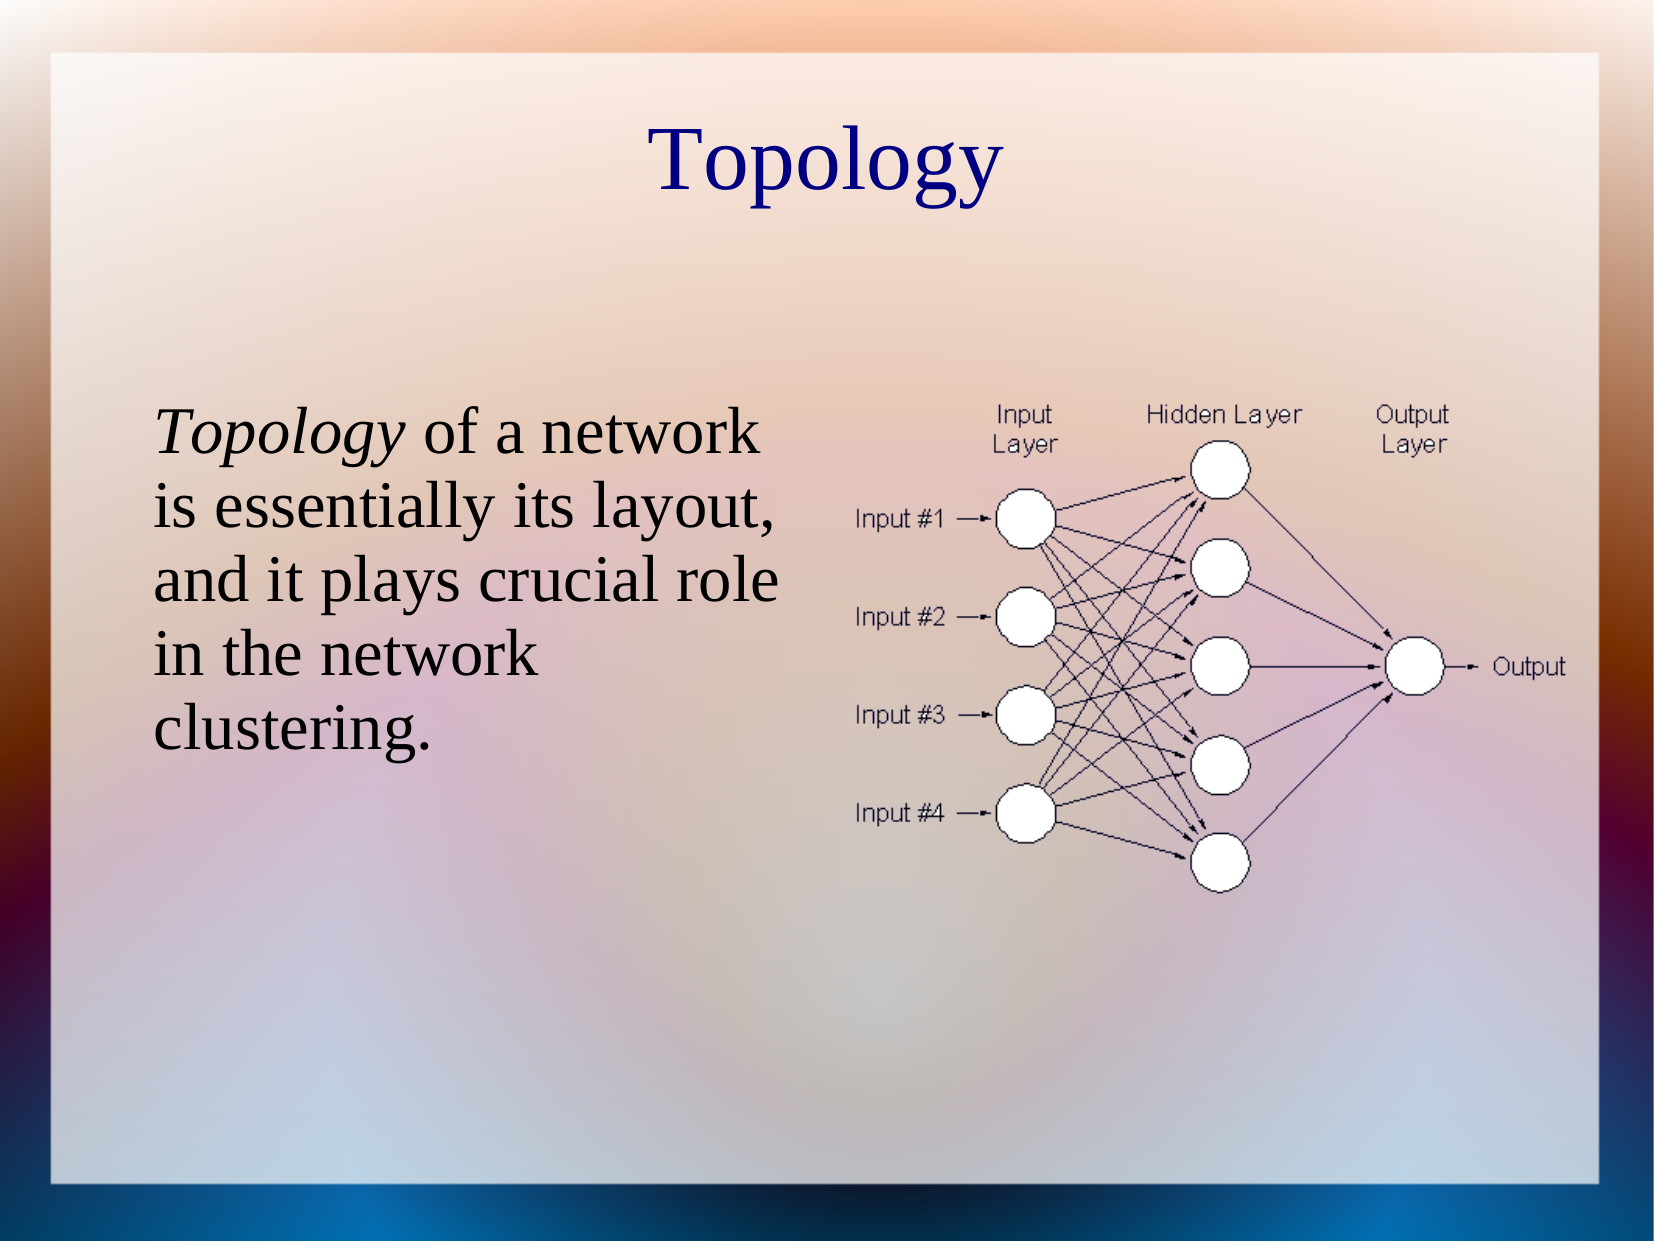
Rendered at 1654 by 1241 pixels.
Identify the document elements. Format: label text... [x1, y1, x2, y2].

picture [0, 0, 1654, 1241]
list Topology of a network is essentially its layout, and it plays crucial role in the network clustering. [82, 290, 809, 1010]
title Topology [82, 55, 1571, 263]
